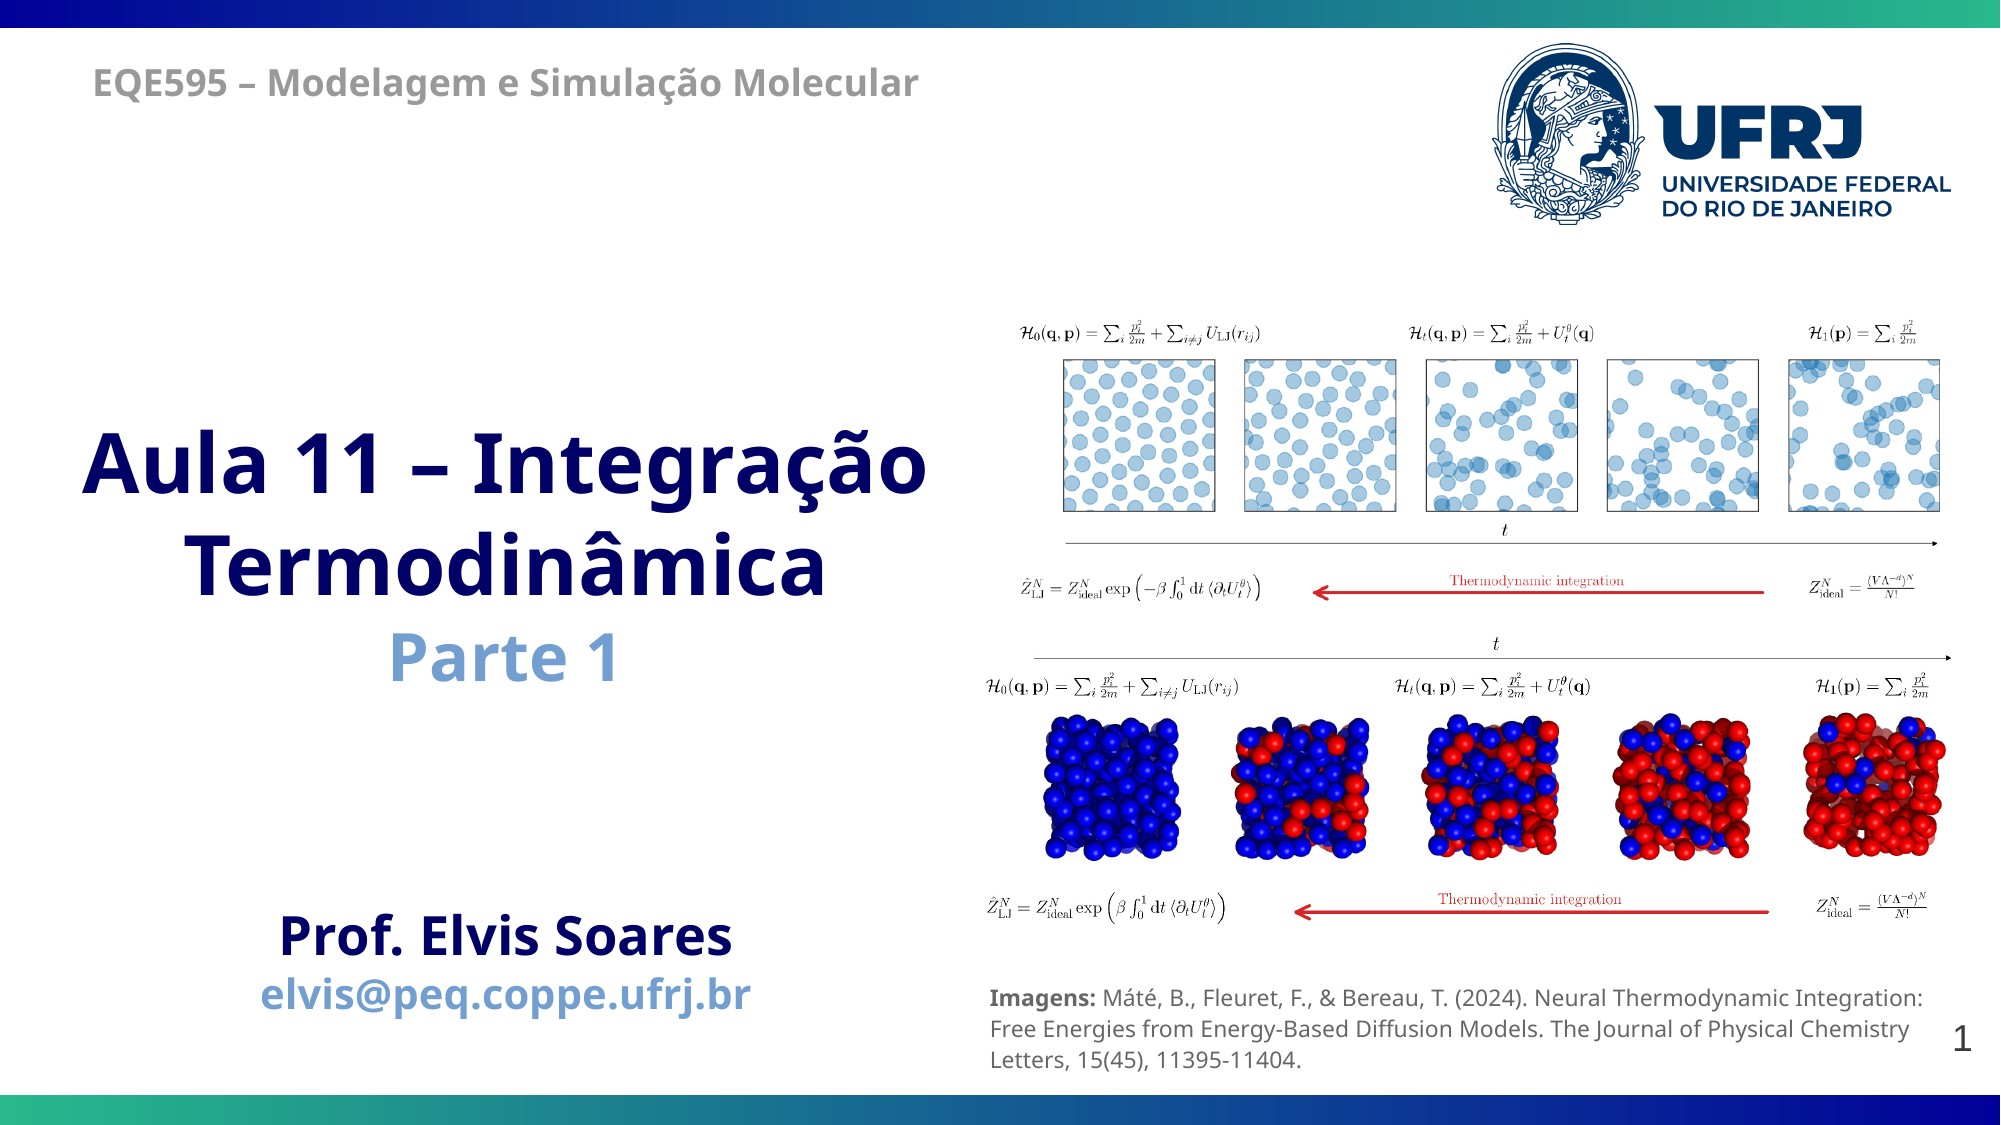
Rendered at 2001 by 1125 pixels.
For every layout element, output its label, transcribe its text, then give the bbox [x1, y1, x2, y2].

picture [1012, 299, 1947, 601]
subtitle EQE595 – Modelagem e Simulação Molecular Aula 11 – Integração Termodinâmica Parte 1 Prof. Elvis Soares elvis@peq.coppe.ufrj.br [75, 59, 938, 1068]
text_box [0, 1095, 2000, 1125]
text_box <number> [1951, 1010, 1988, 1081]
picture [986, 637, 1951, 924]
picture [1492, 43, 1951, 225]
text_box [0, 0, 2000, 28]
text_box Imagens: Máté, B., Fleuret, F., & Bereau, T. (2024). Neural Thermodynamic Integration: Free Energies from Energy-Based Diffusion Models. The Journal of Physical Chemistry Letters, 15(45), 11395-11404. [975, 974, 1951, 1088]
